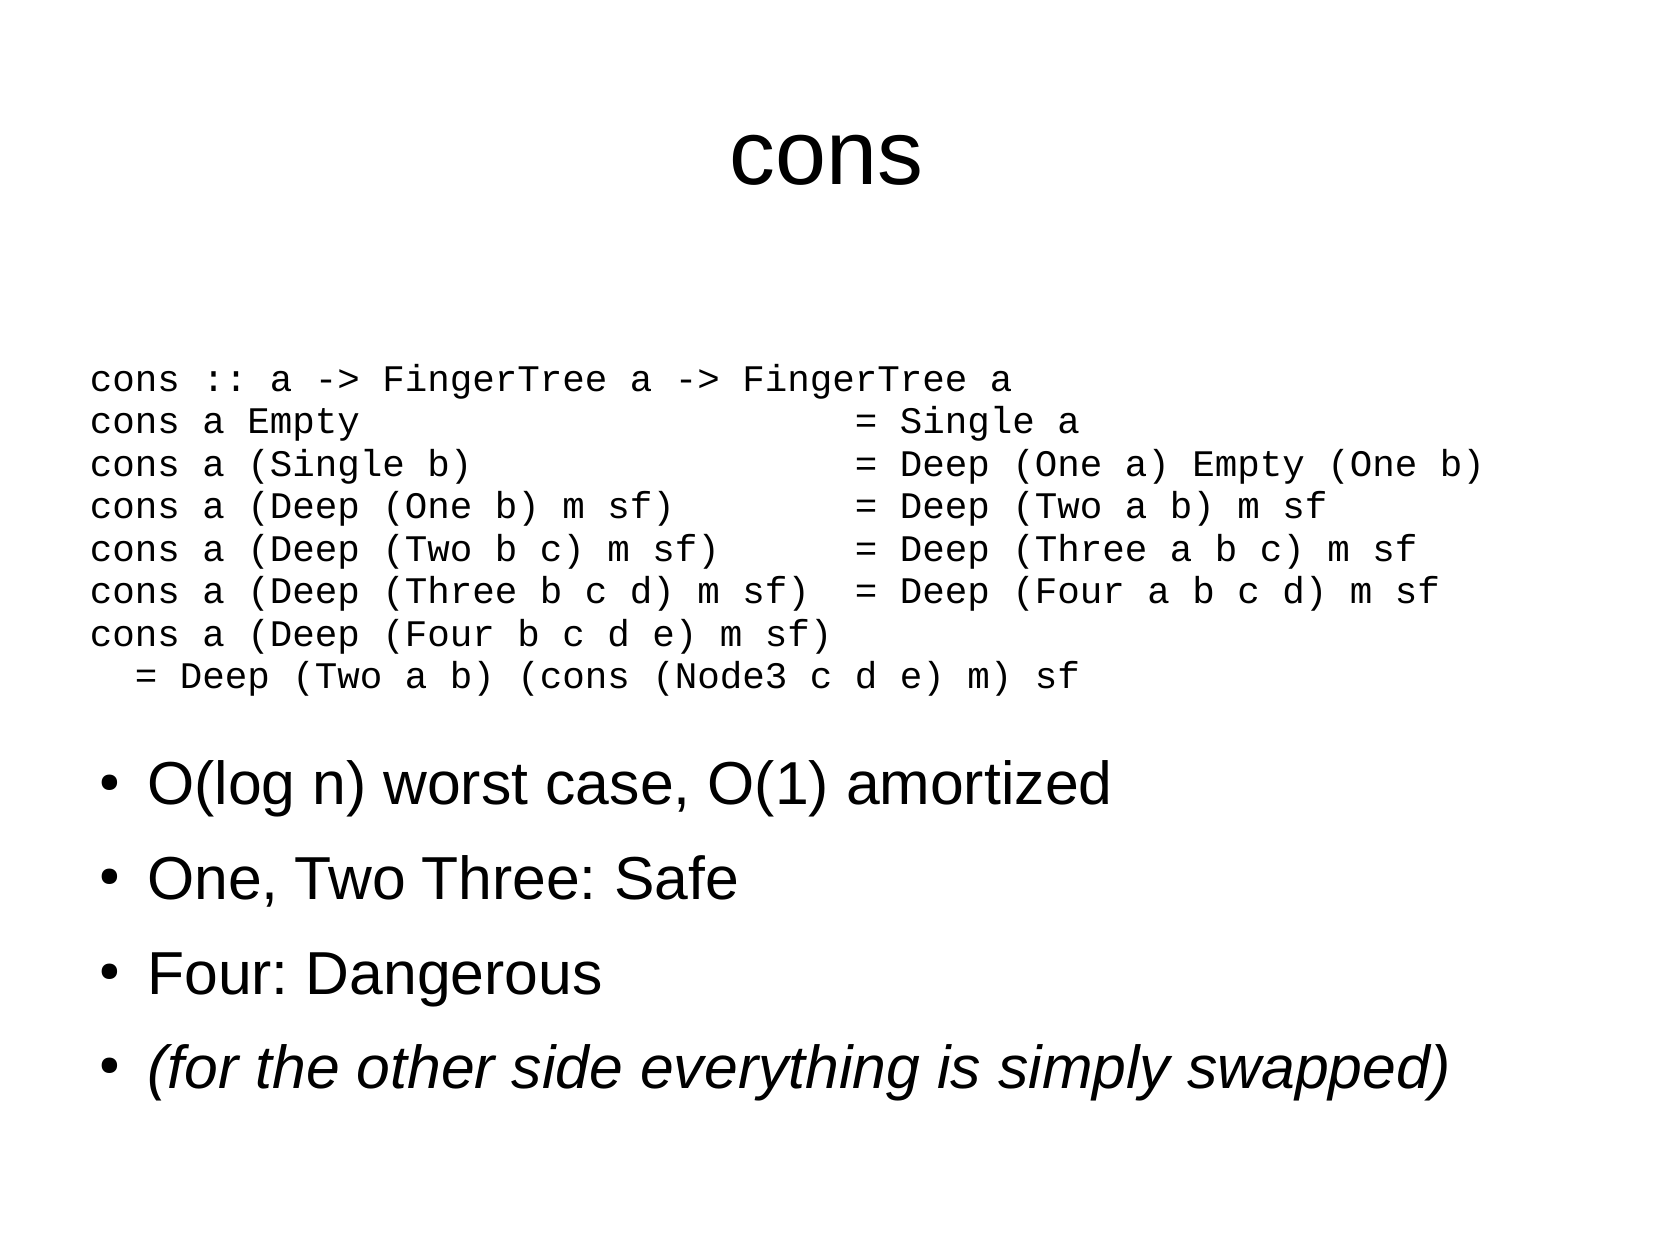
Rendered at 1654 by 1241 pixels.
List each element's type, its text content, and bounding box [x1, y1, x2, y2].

title cons [82, 49, 1571, 257]
list O(log n) worst case, O(1) amortized One, Two Three: Safe Four: Dangerous (for the other side everything is simply swapped) [82, 750, 1571, 1109]
text_box cons :: a -> FingerTree a -> FingerTree a cons a Empty = Single a cons a (Single b) = Deep (One a) Empty (One b) cons a (Deep (One b) m sf) = Deep (Two a b) m sf cons a (Deep (Two b c) m sf) = Deep (Three a b c) m sf cons a (Deep (Three b c d) m sf) = Deep (Four a b c d) m sf cons a (Deep (Four b c d e) m sf) = Deep (Two a b) (cons (Node3 c d e) m) sf [75, 352, 1576, 708]
